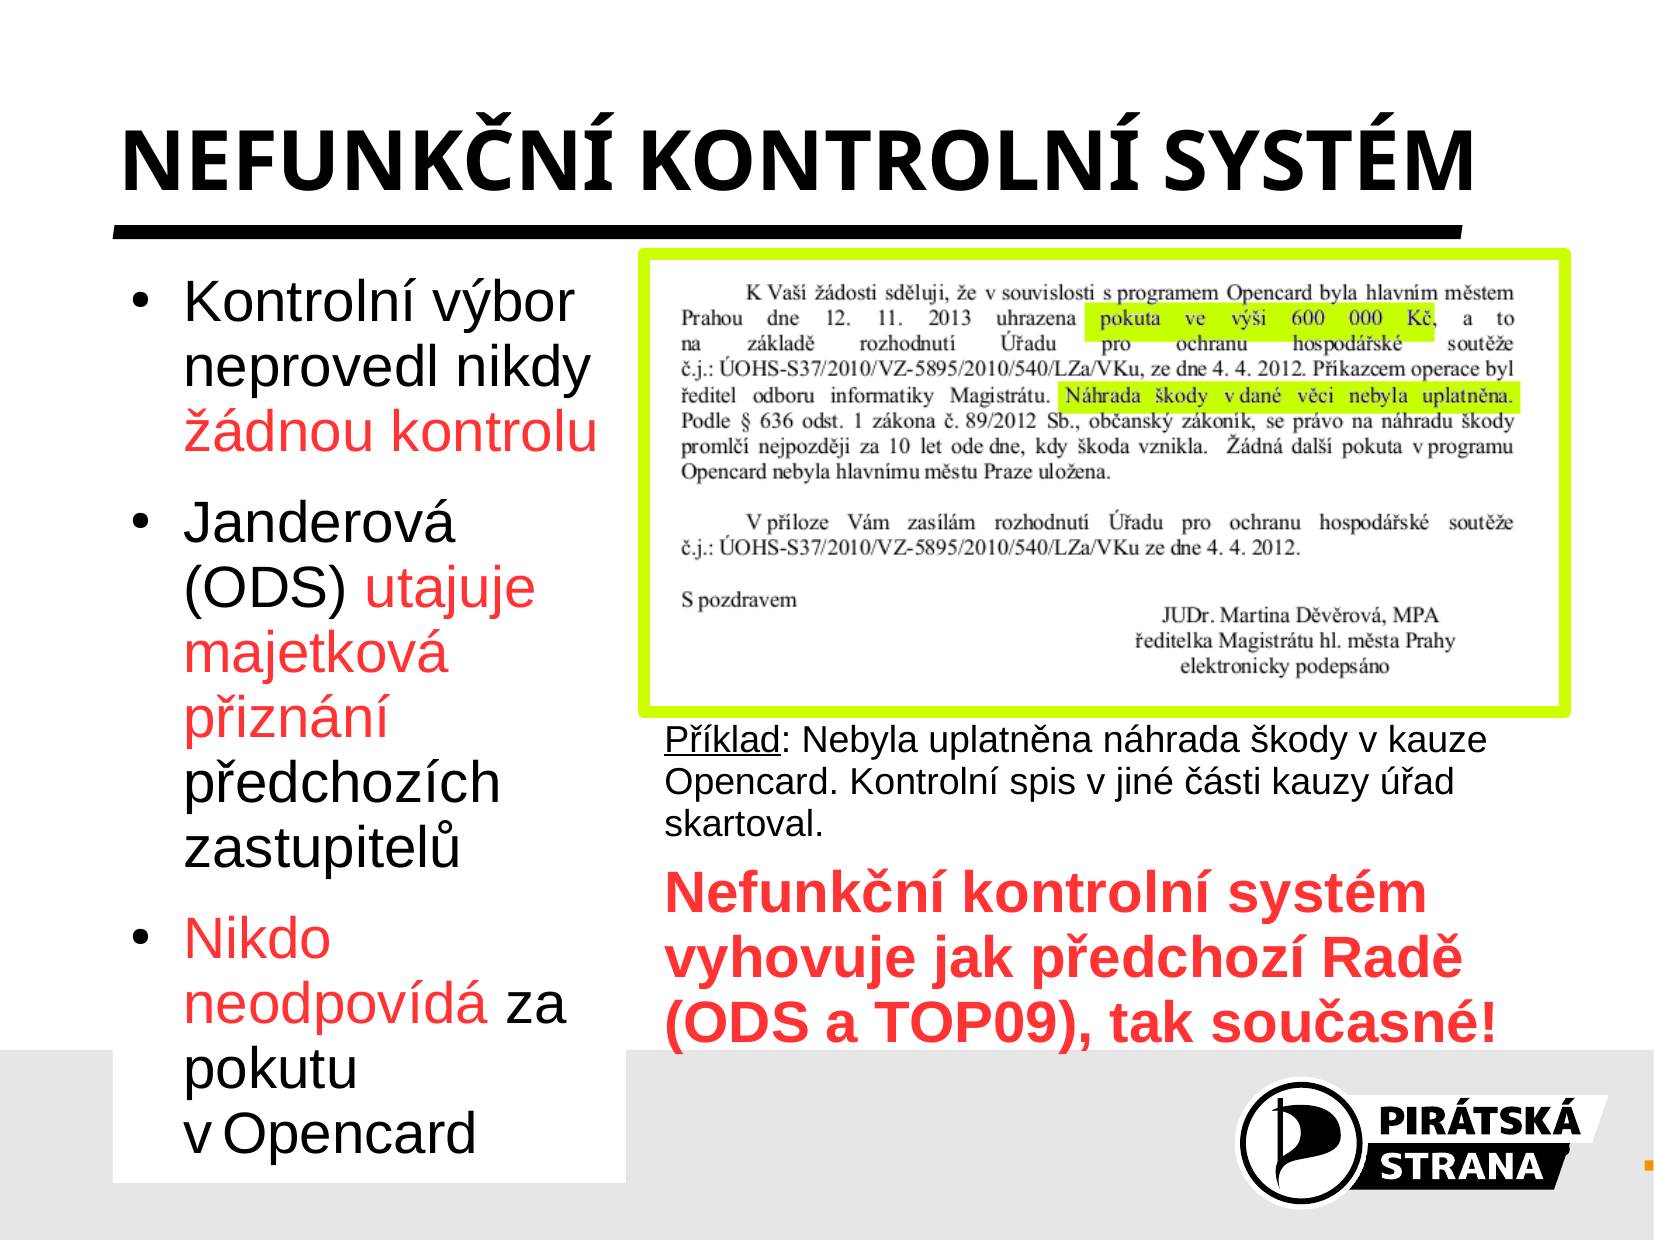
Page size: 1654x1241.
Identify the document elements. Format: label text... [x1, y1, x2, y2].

title NEFUNKČNÍ KONTROLNÍ SYSTÉM [118, 8, 1576, 216]
picture [649, 259, 1560, 707]
list Kontrolní výbor neprovedl nikdy žádnou kontrolu Janderová (ODS) utajuje majetková přiznání předchozích zastupitelů Nikdo neodpovídá za pokutu v Opencard [112, 268, 626, 1183]
text_box Nefunkční kontrolní systém vyhovuje jak předchozí Radě (ODS a TOP09), tak současné! [649, 852, 1548, 1063]
text_box Příklad: Nebyla uplatněna náhrada škody v kauze Opencard. Kontrolní spis v jiné části kauzy úřad skartoval. [649, 710, 1595, 852]
